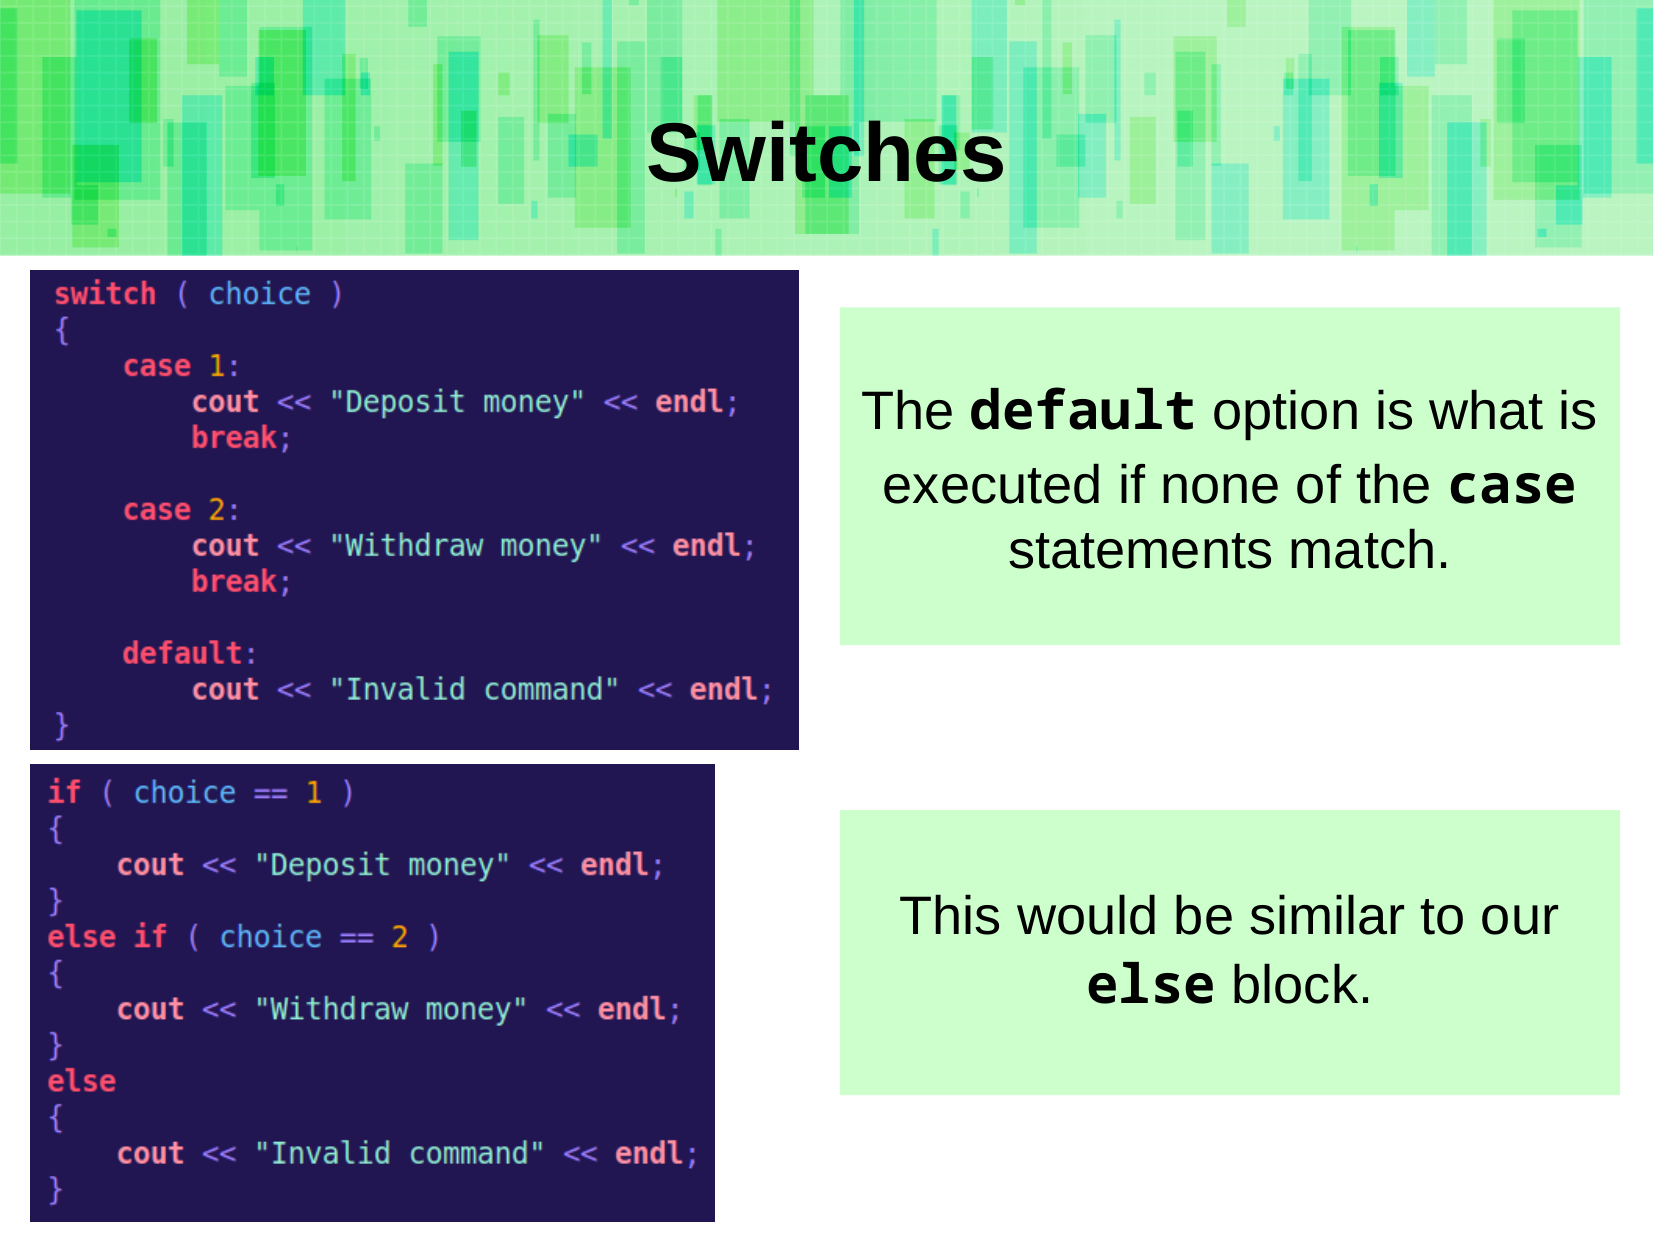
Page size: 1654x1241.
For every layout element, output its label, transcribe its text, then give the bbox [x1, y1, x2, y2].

picture [0, 0, 1654, 1241]
title Switches [82, 49, 1571, 257]
text_box The default option is what is executed if none of the case statements match. [840, 307, 1621, 646]
text_box This would be similar to our else block. [840, 810, 1621, 1096]
